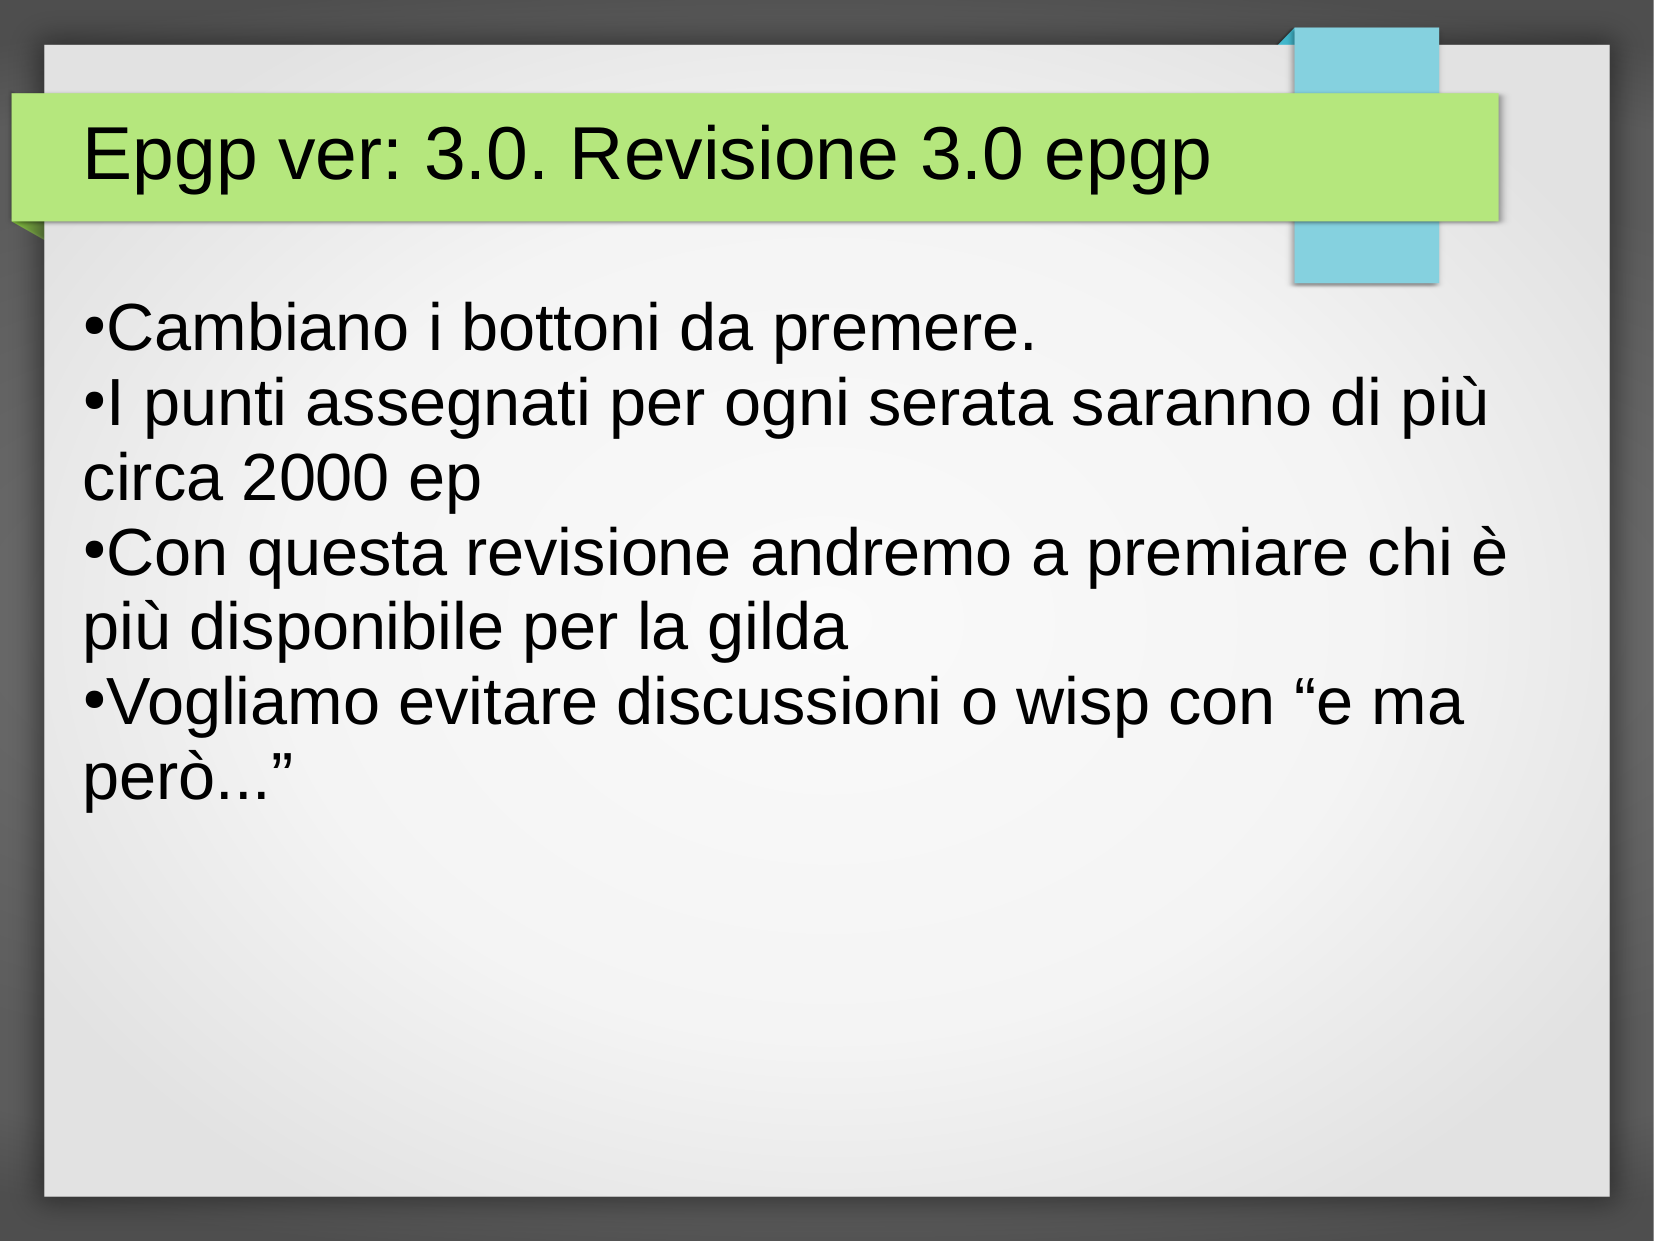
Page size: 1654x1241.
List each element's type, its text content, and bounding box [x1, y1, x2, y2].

subtitle Cambiano i bottoni da premere. I punti assegnati per ogni serata saranno di più circa 2000 ep Con questa revisione andremo a premiare chi è più disponibile per la gilda Vogliamo evitare discussioni o wisp con “e ma però...” [82, 290, 1571, 1010]
title Epgp ver: 3.0. Revisione 3.0 epgp [82, 94, 1264, 213]
picture [0, 0, 1654, 1241]
